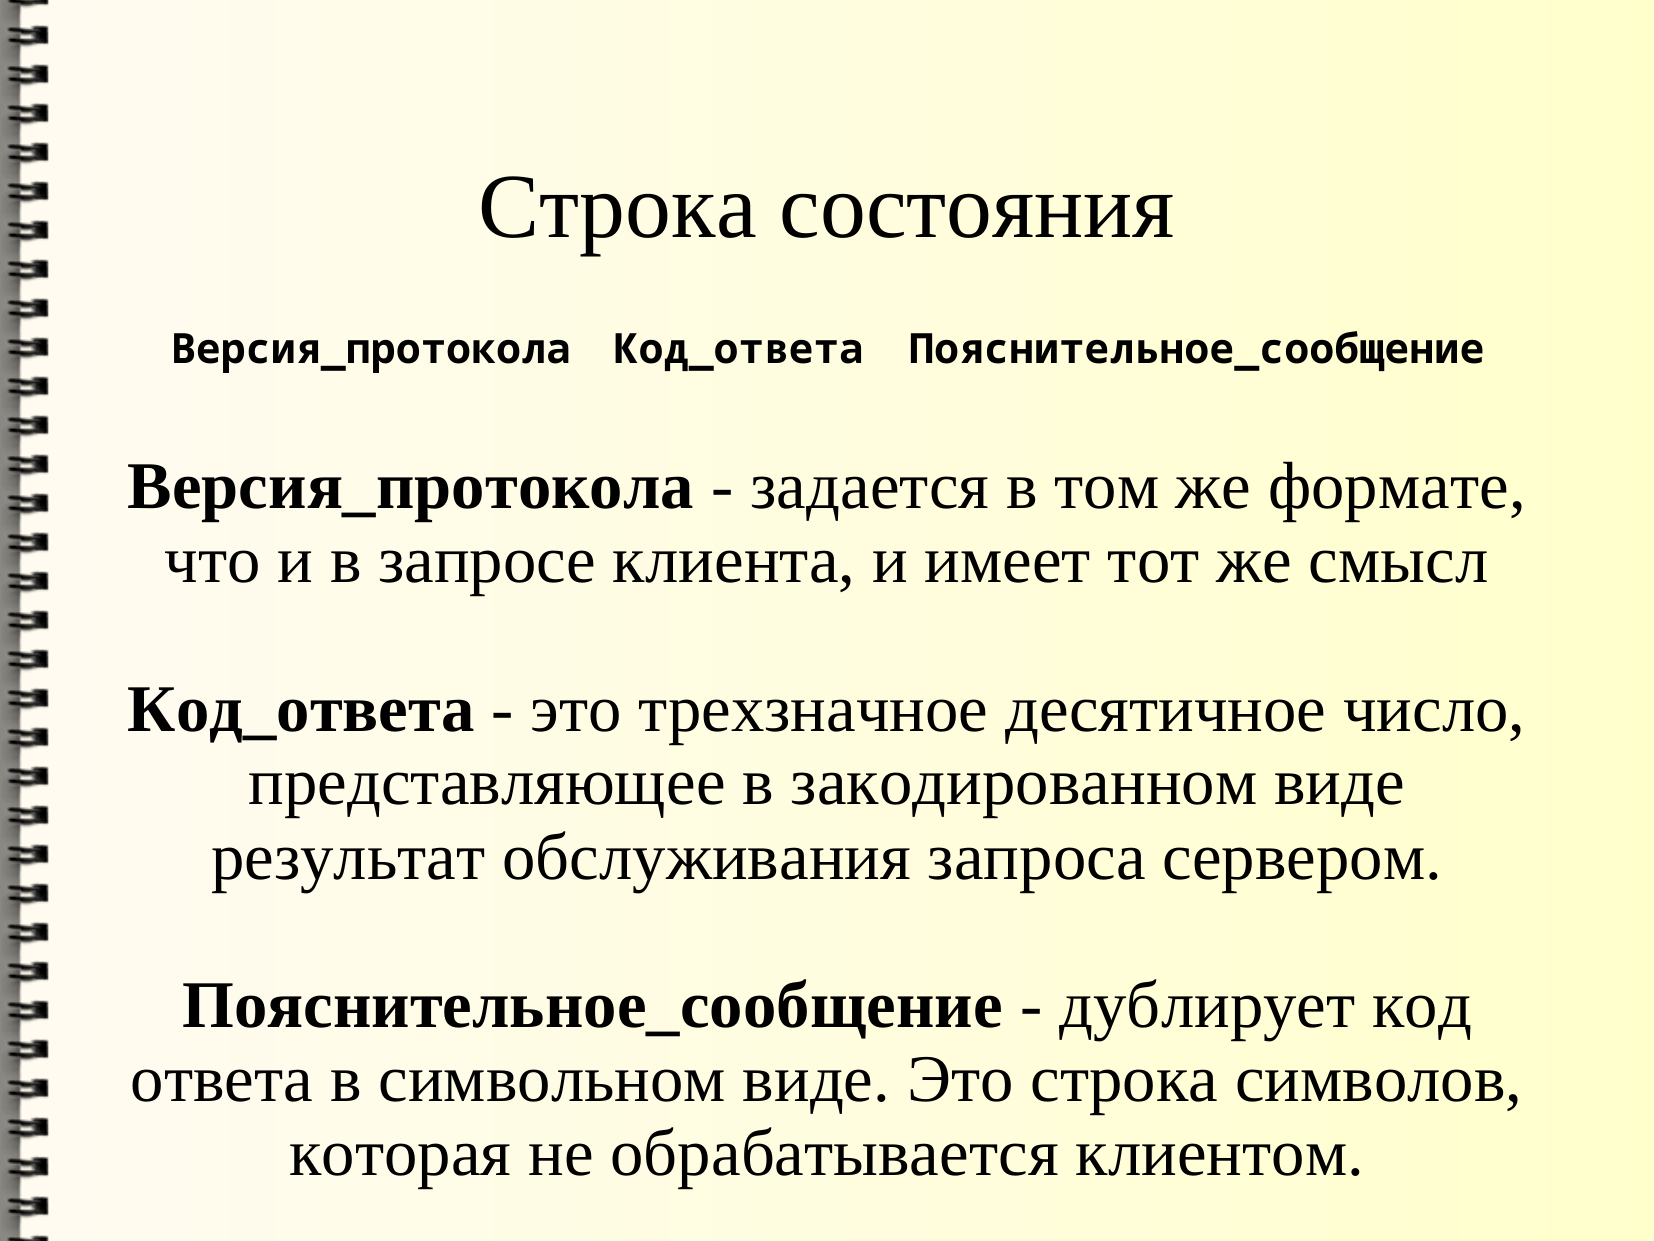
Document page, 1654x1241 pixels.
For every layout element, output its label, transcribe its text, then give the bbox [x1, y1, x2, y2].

picture [0, 0, 1654, 1241]
subtitle Версия_протокола Код_ответа Пояснительное_сообщение Версия_протокола - задается в том же формате, что и в запросе клиента, и имеет тот же смысл Код_ответа - это трехзначное десятичное число, представляющее в закодированном виде результат обслуживания запроса сервером. Пояснительное_сообщение - дублирует код ответа в символьном виде. Это строка символов, которая не обрабатывается клиентом. [121, 322, 1534, 1186]
title Строка состояния [121, 102, 1534, 311]
